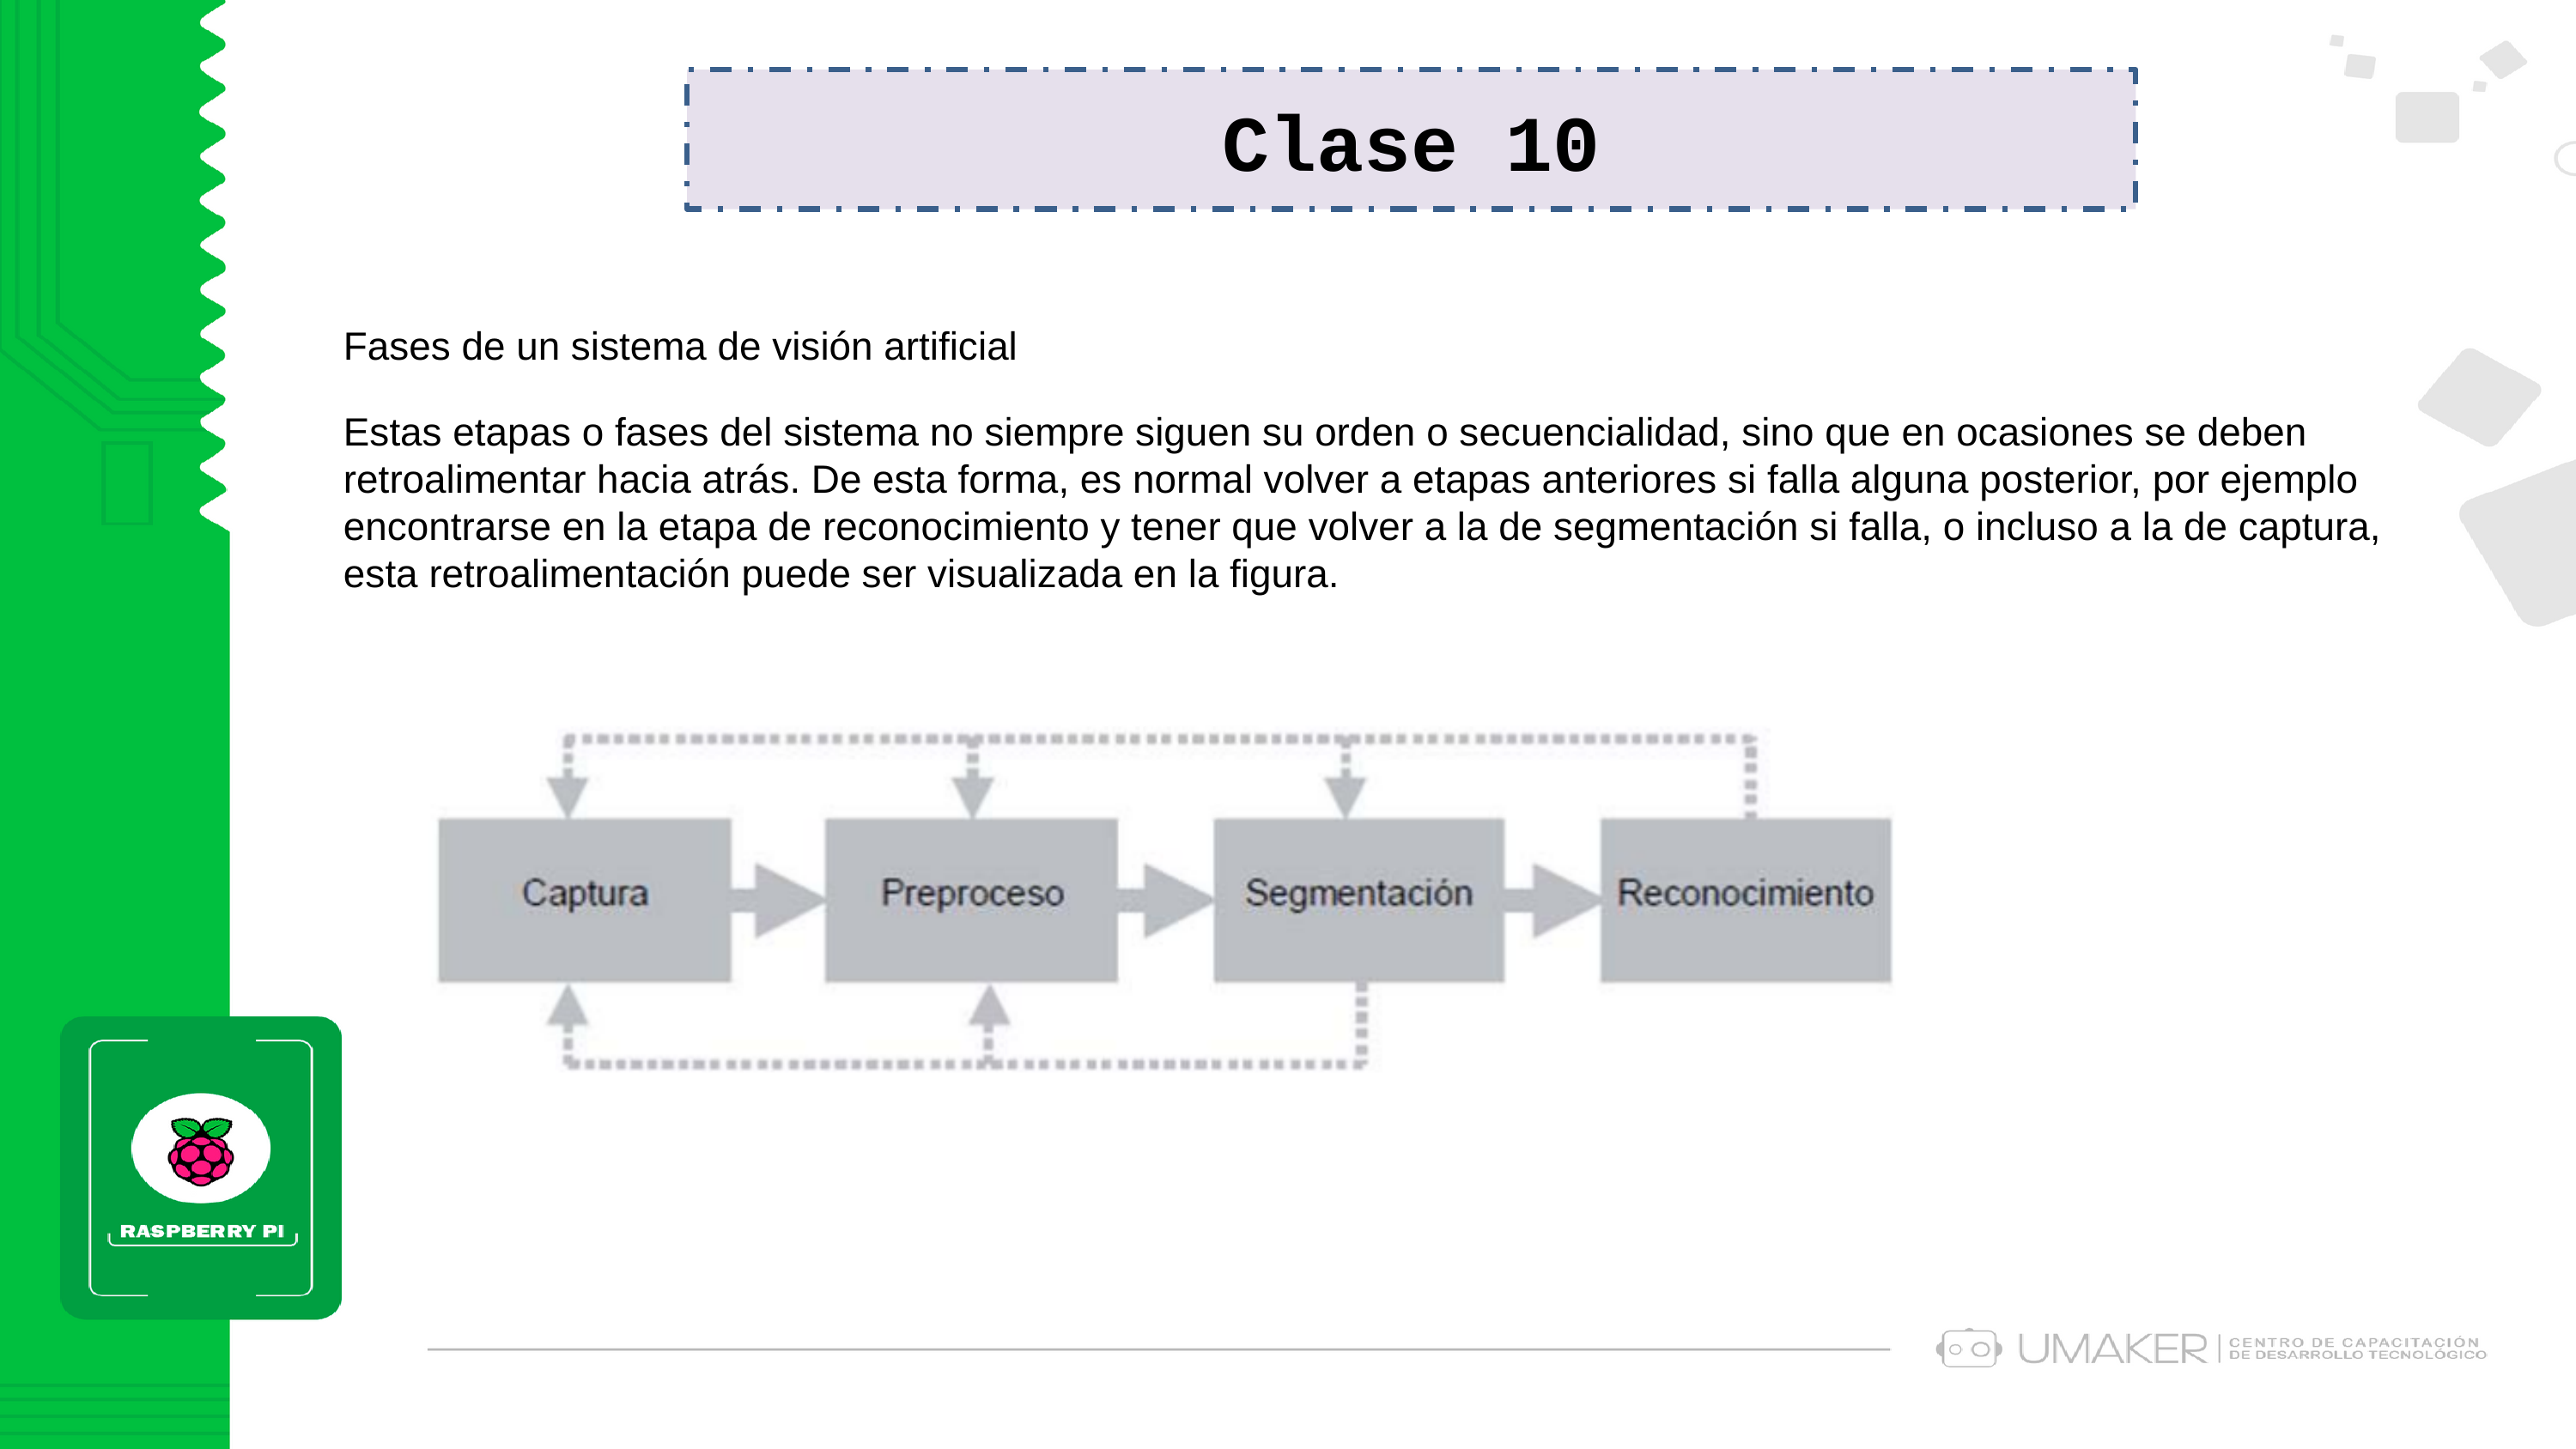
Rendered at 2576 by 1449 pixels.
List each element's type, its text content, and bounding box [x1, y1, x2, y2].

text_box Clase 10 [687, 70, 2136, 209]
text_box Fases de un sistema de visión artificial Estas etapas o fases del sistema no siempre siguen su orden o secuencialidad, sino que en ocasiones se deben retroalimentar hacia atrás. De esta forma, es normal volver a etapas anteriores si falla alguna posterior, por ejemplo encontrarse en la etapa de reconocimiento y tener que volver a la de segmentación si falla, o incluso a la de captura, esta retroalimentación puede ser visualizada en la figura. [331, 314, 2465, 1207]
picture [0, 0, 2576, 1449]
